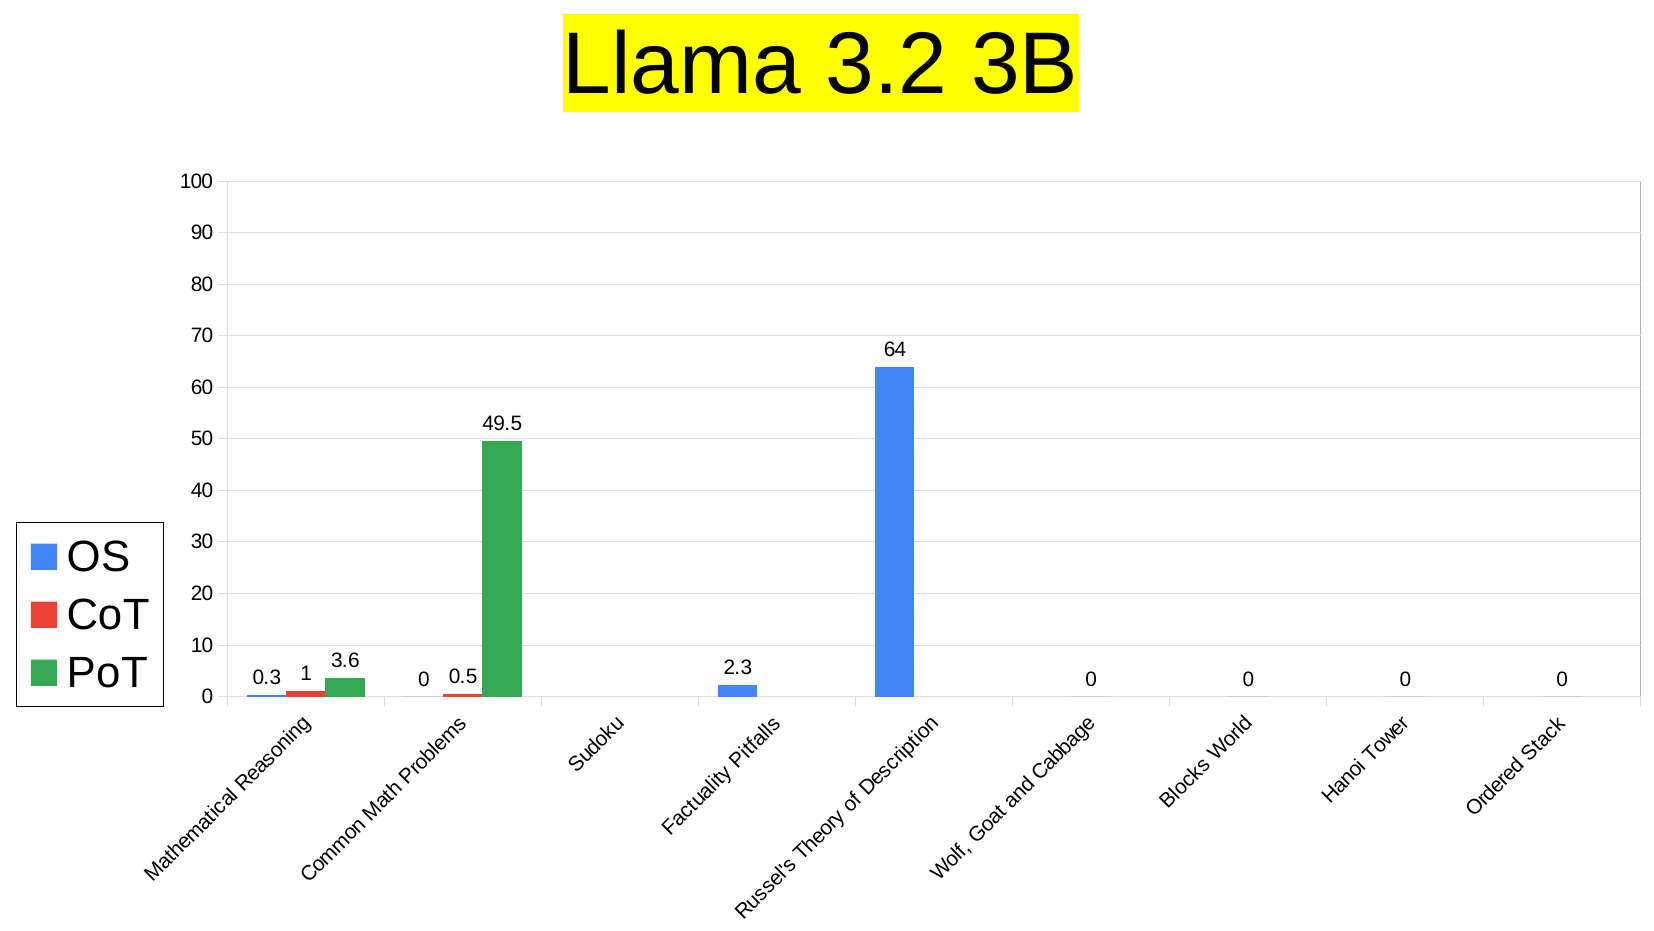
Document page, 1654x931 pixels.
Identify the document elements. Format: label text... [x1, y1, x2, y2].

chart [2, 158, 1654, 926]
title Llama 3.2 3B [76, 0, 1565, 126]
